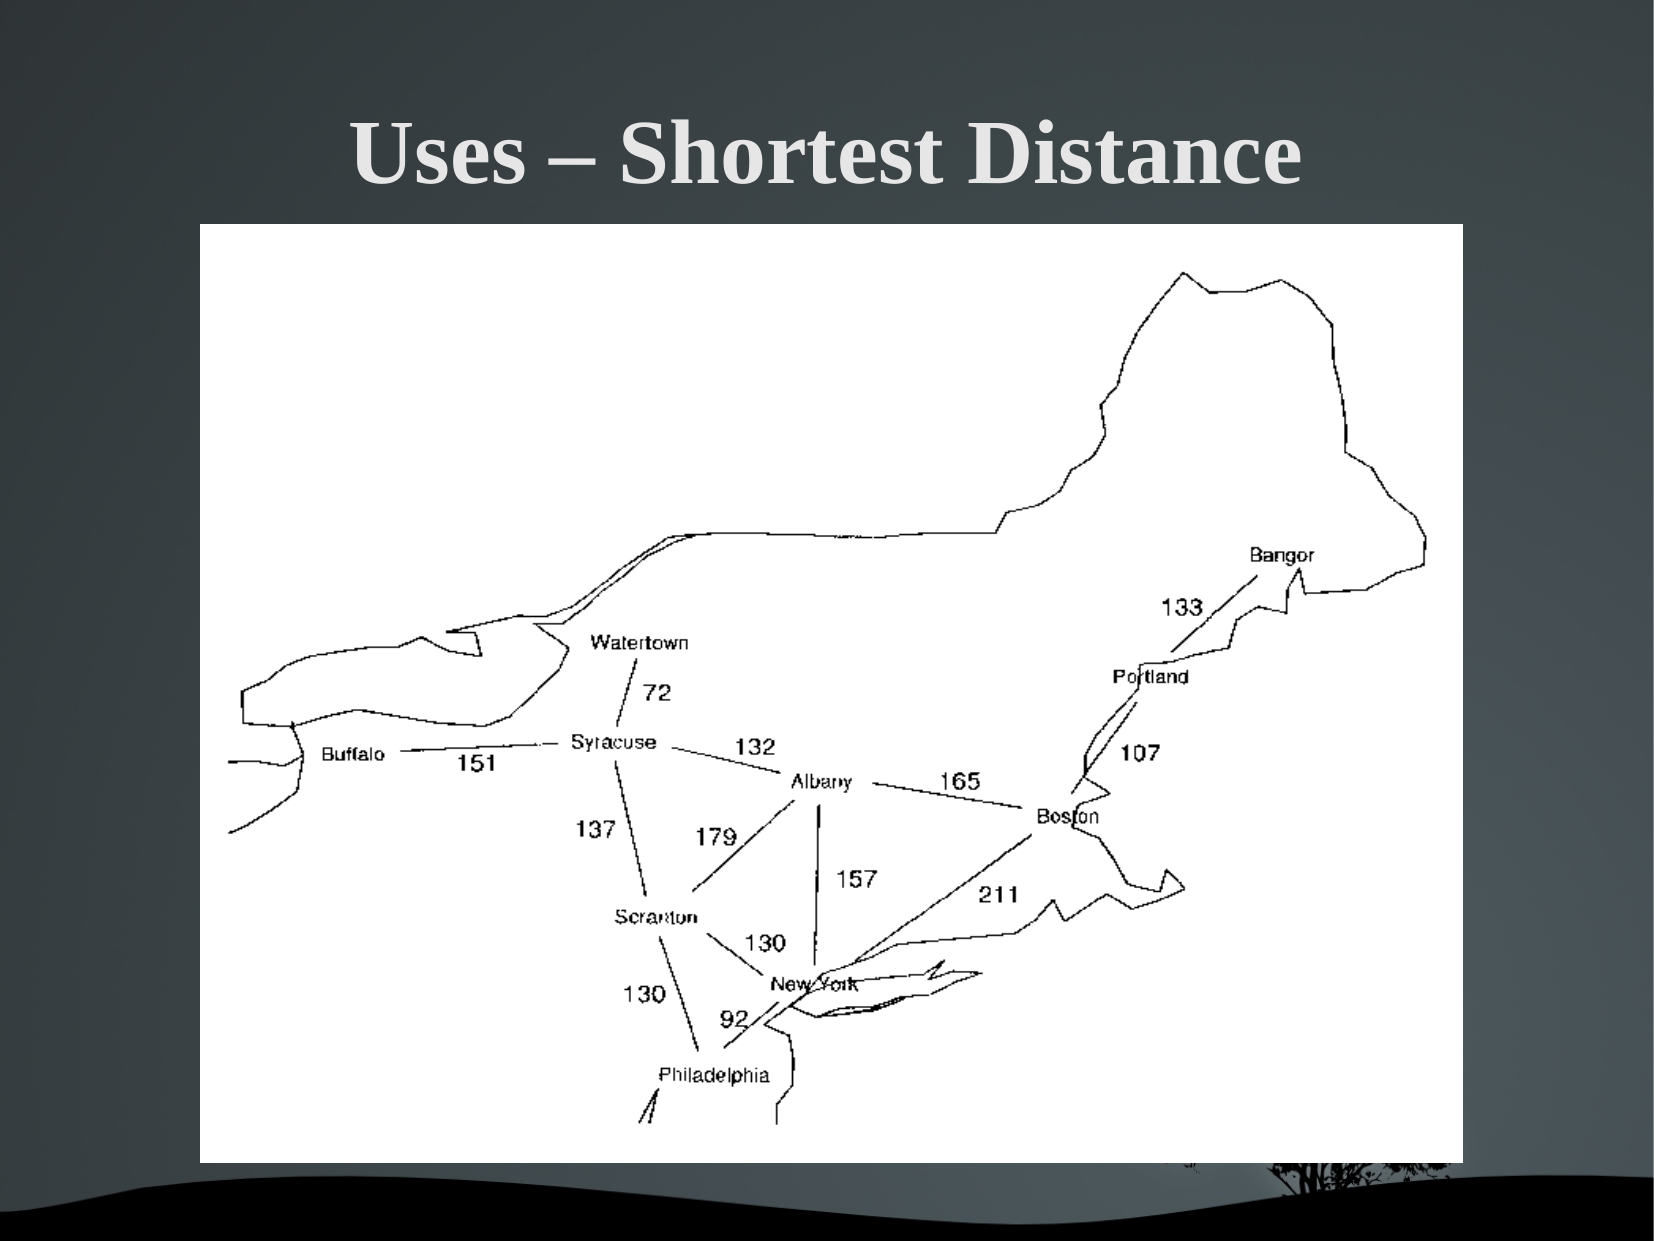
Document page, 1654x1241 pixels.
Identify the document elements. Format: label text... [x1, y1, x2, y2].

picture [0, 0, 1654, 1241]
title Uses – Shortest Distance [82, 49, 1571, 257]
